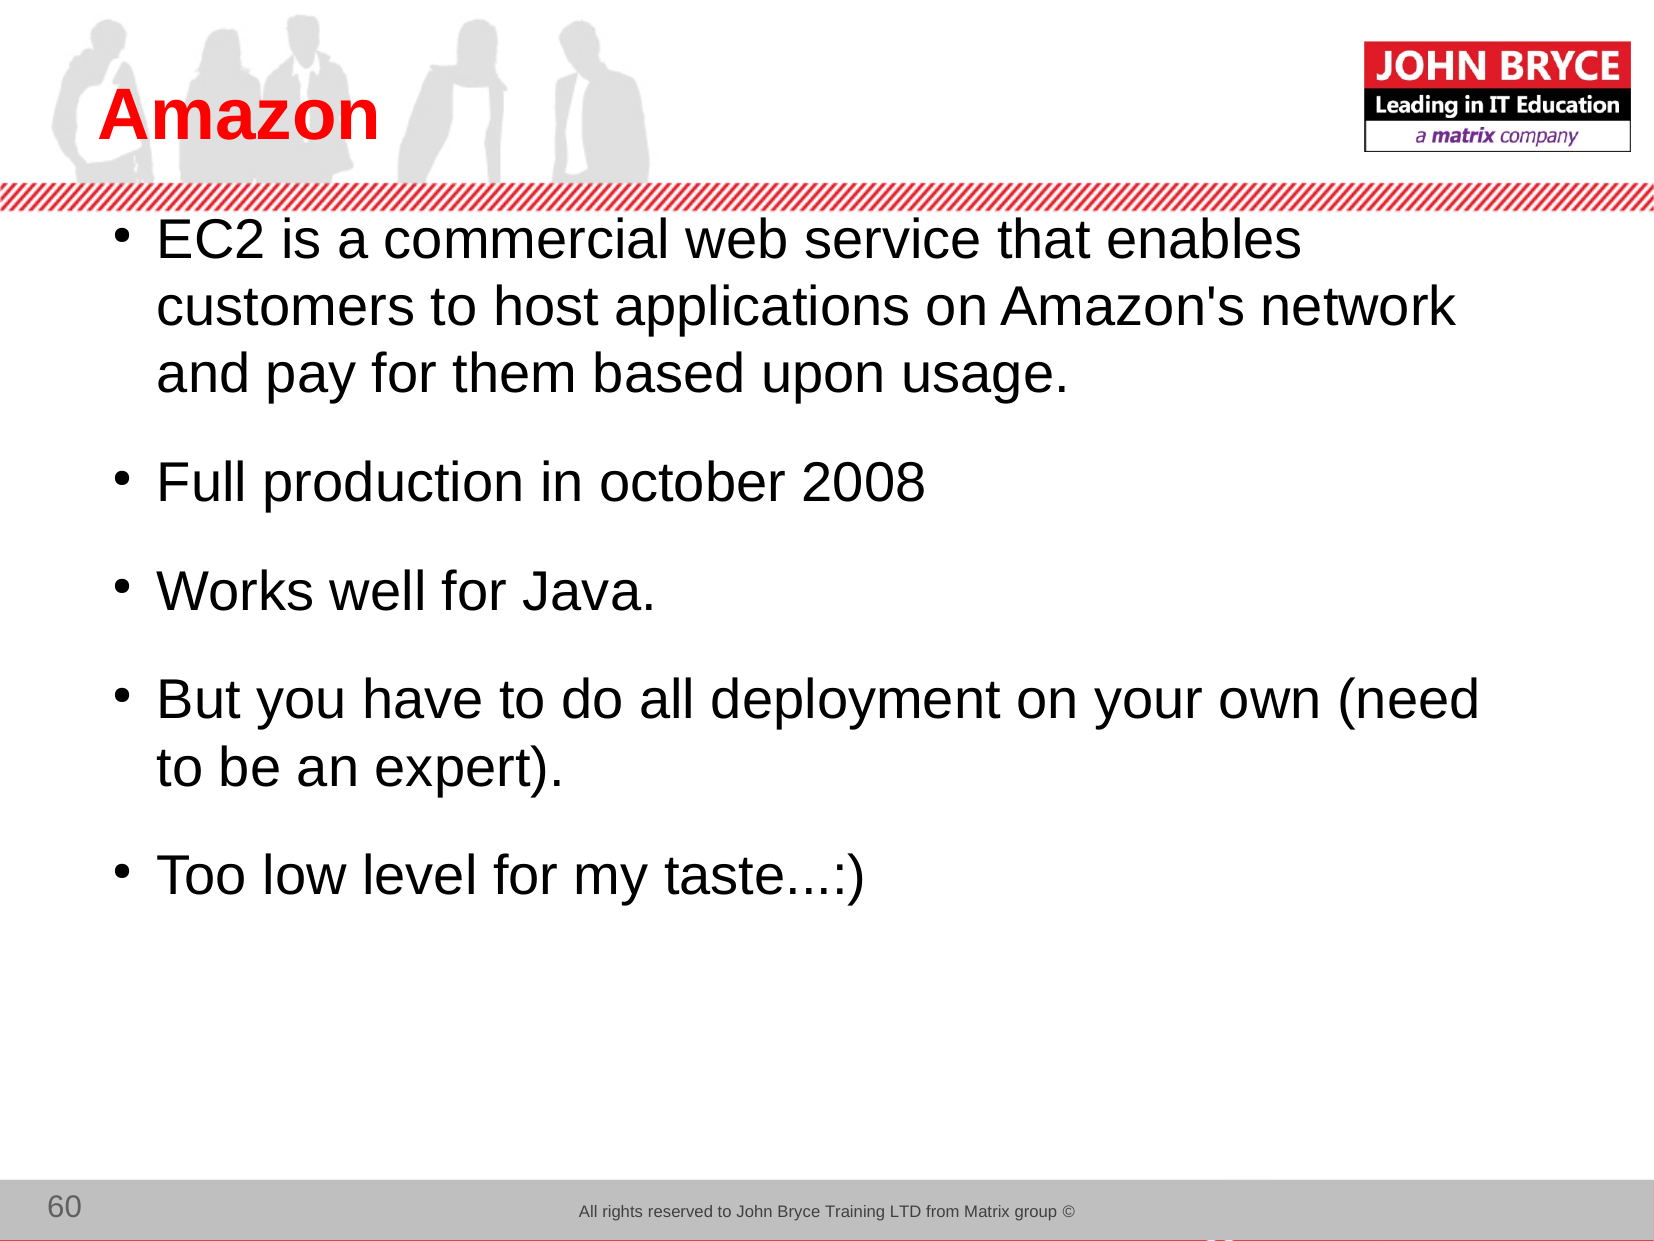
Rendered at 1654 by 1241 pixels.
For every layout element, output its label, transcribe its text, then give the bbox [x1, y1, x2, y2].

title Amazon [82, 7, 1571, 215]
list EC2 is a commercial web service that enables customers to host applications on Amazon's network and pay for them based upon usage. Full production in october 2008 Works well for Java. But you have to do all deployment on your own (need to be an expert). Too low level for my taste...:) [82, 195, 1538, 915]
picture [0, 0, 1654, 1179]
